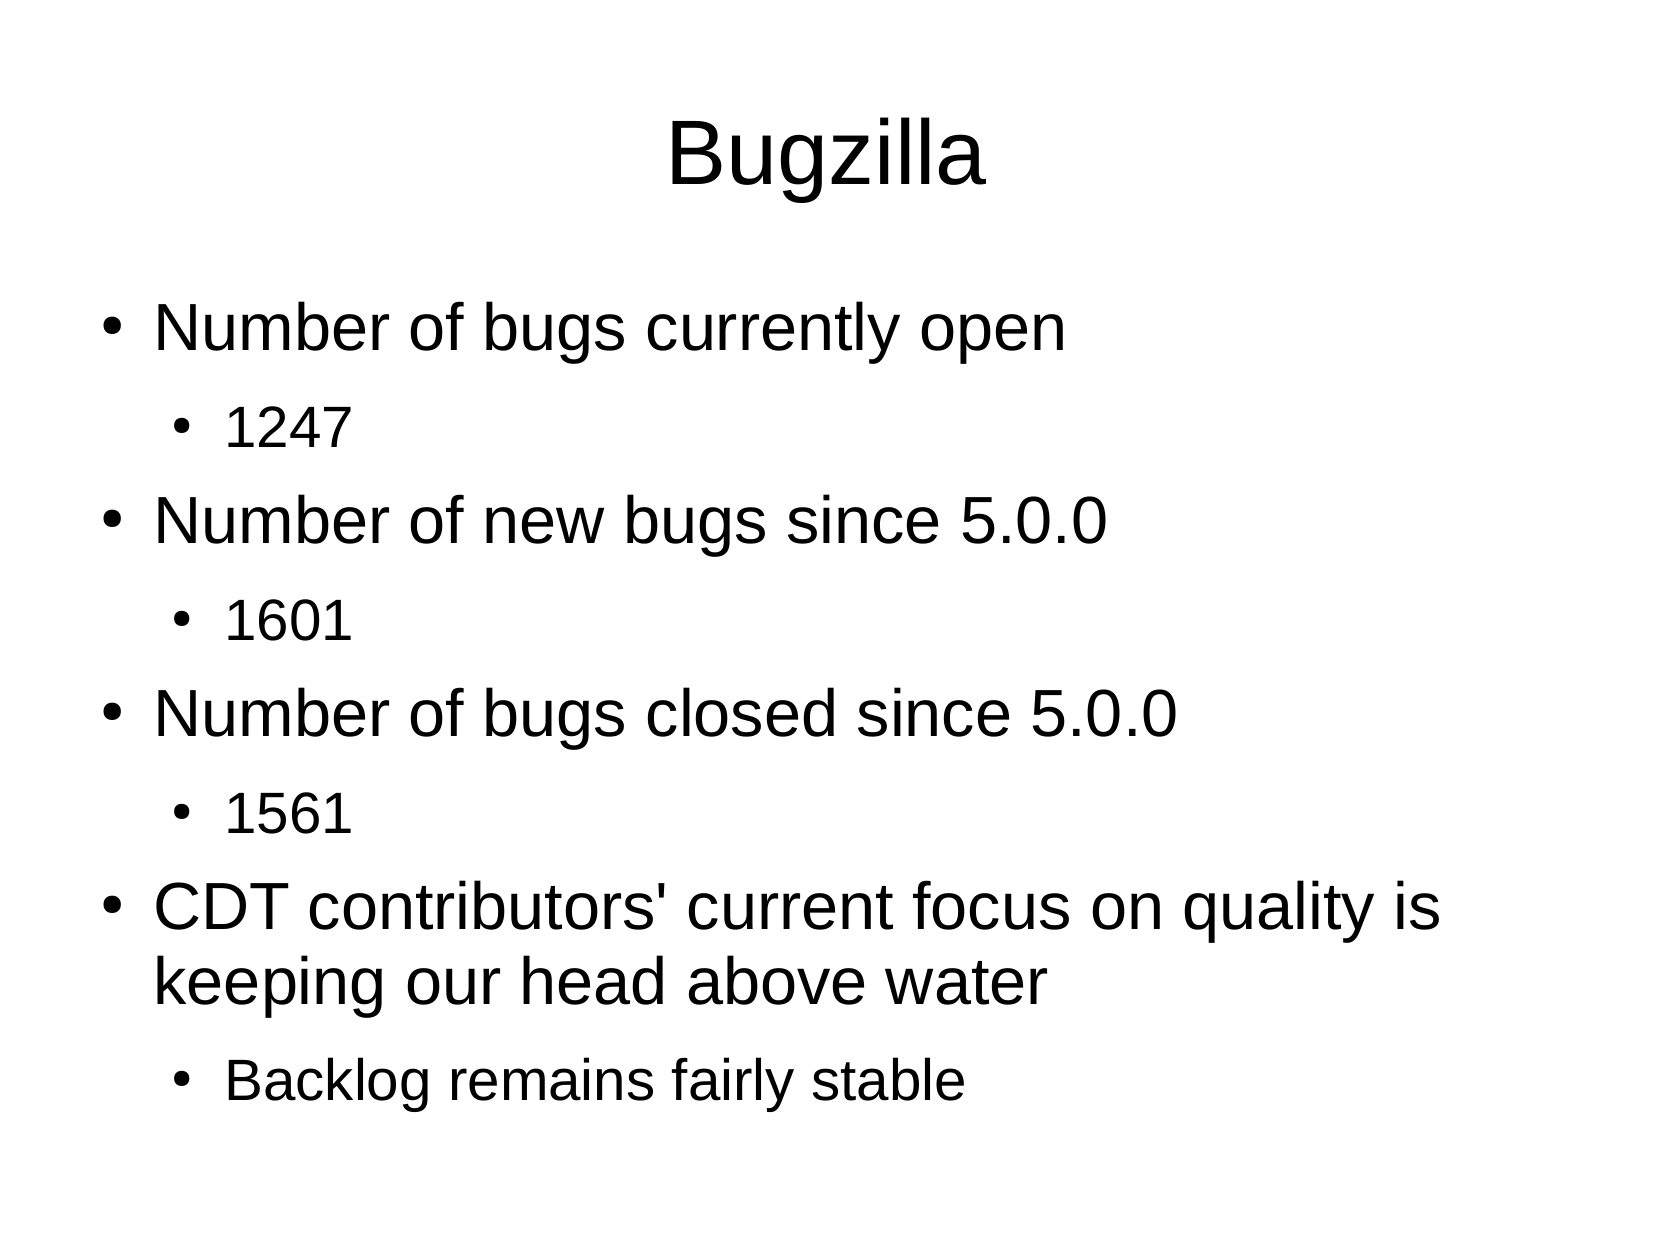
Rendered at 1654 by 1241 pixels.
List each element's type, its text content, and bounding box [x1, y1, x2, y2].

title Bugzilla [82, 56, 1571, 250]
list Number of bugs currently open 1247 Number of new bugs since 5.0.0 1601 Number of bugs closed since 5.0.0 1561 CDT contributors' current focus on quality is keeping our head above water Backlog remains fairly stable [82, 290, 1571, 1114]
